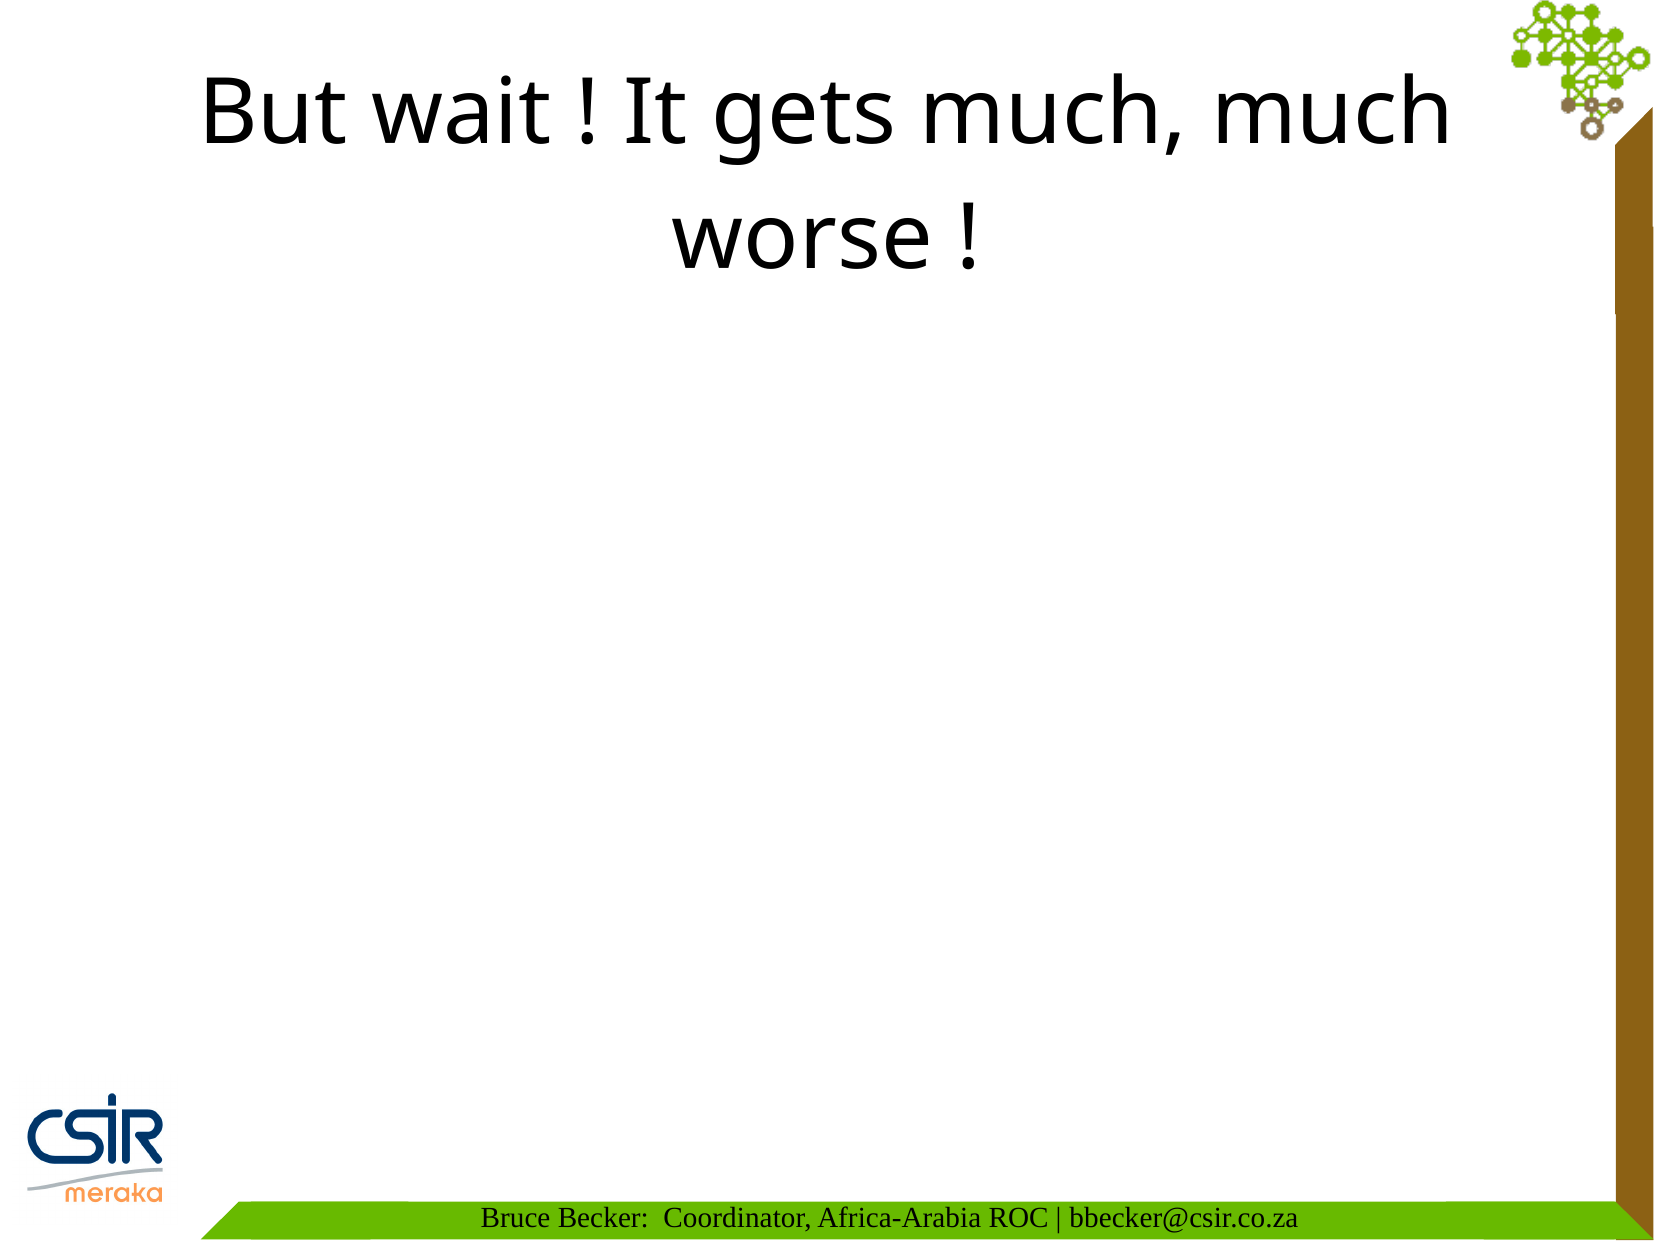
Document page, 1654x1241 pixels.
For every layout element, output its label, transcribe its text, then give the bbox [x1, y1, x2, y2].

picture [1503, 0, 1654, 144]
title But wait ! It gets much, much worse ! [82, 67, 1571, 275]
picture [12, 1074, 178, 1225]
